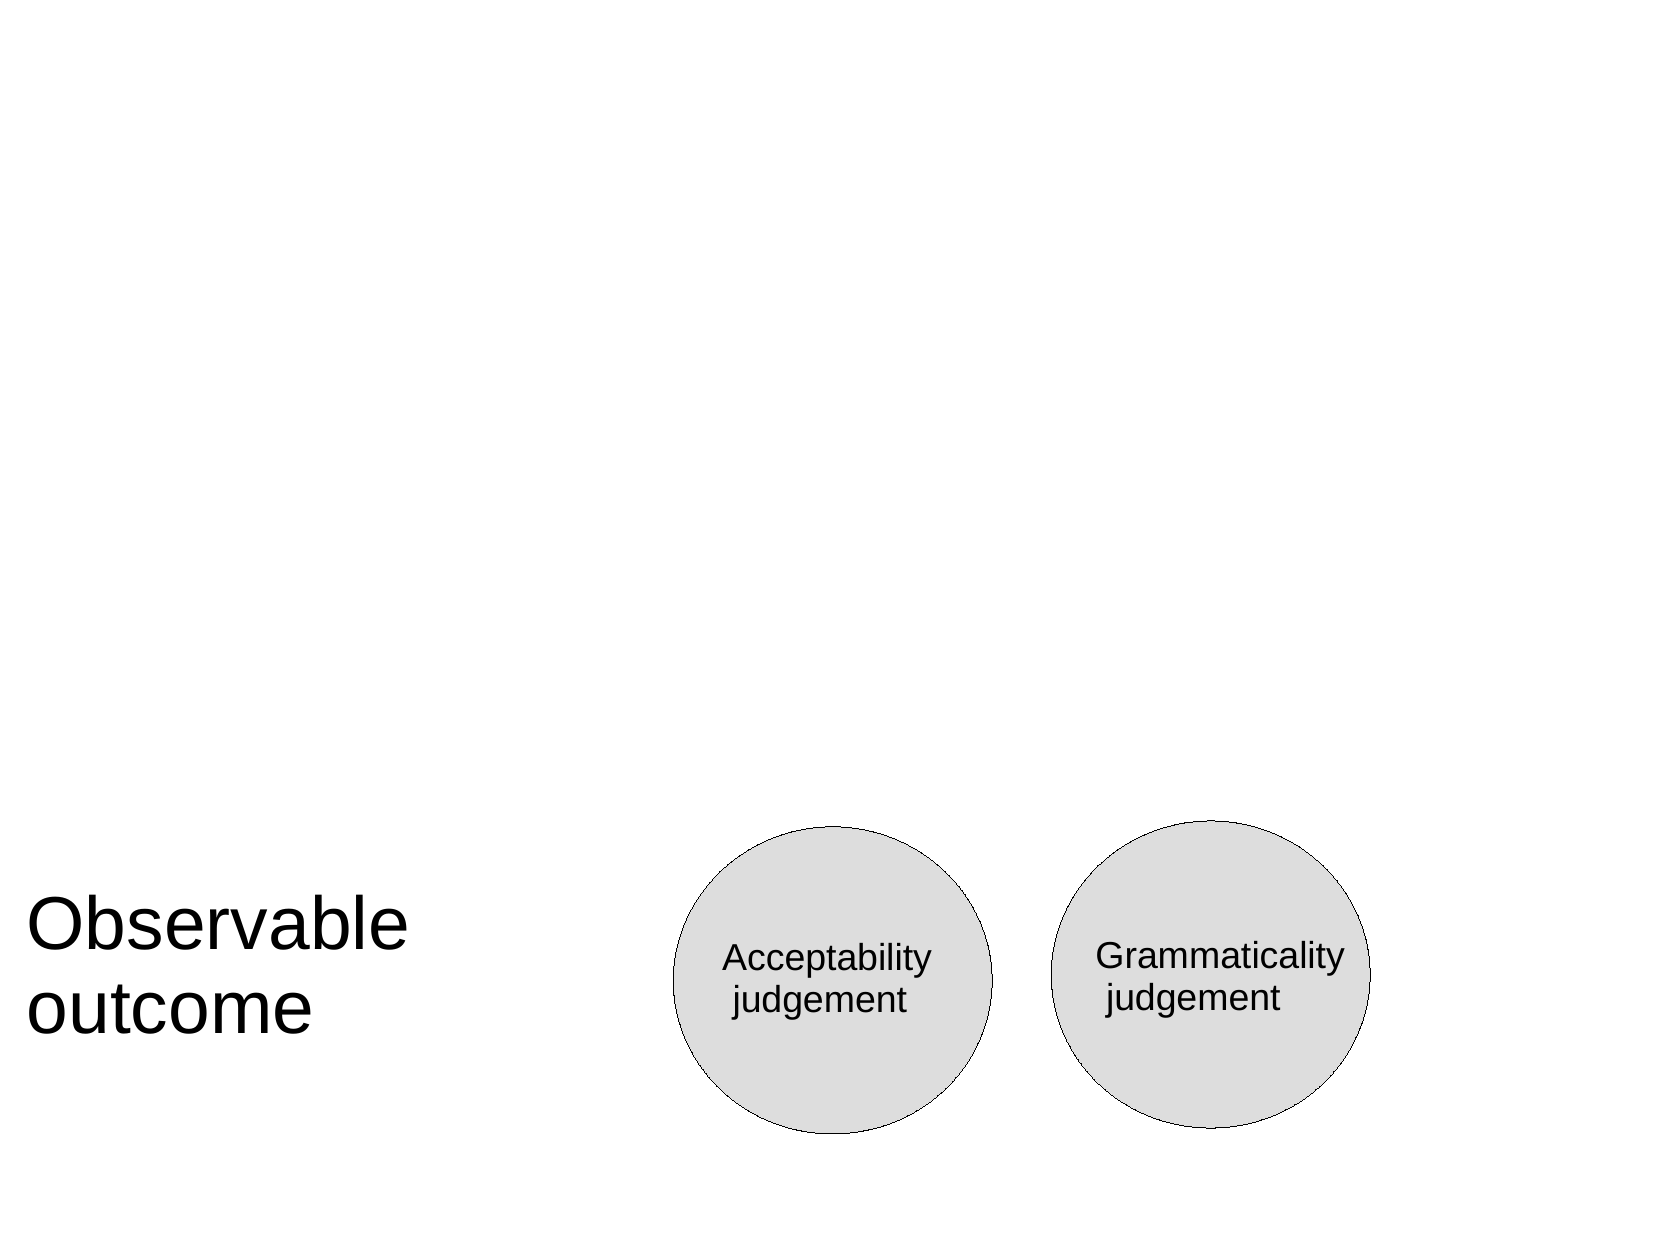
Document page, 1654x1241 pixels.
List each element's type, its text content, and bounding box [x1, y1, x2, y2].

text_box Observable outcome [11, 874, 461, 1119]
text_box Grammaticality judgement [1080, 927, 1372, 1034]
text_box [673, 826, 993, 1134]
text_box Acceptability judgement [707, 928, 957, 1028]
text_box [1051, 820, 1363, 1129]
